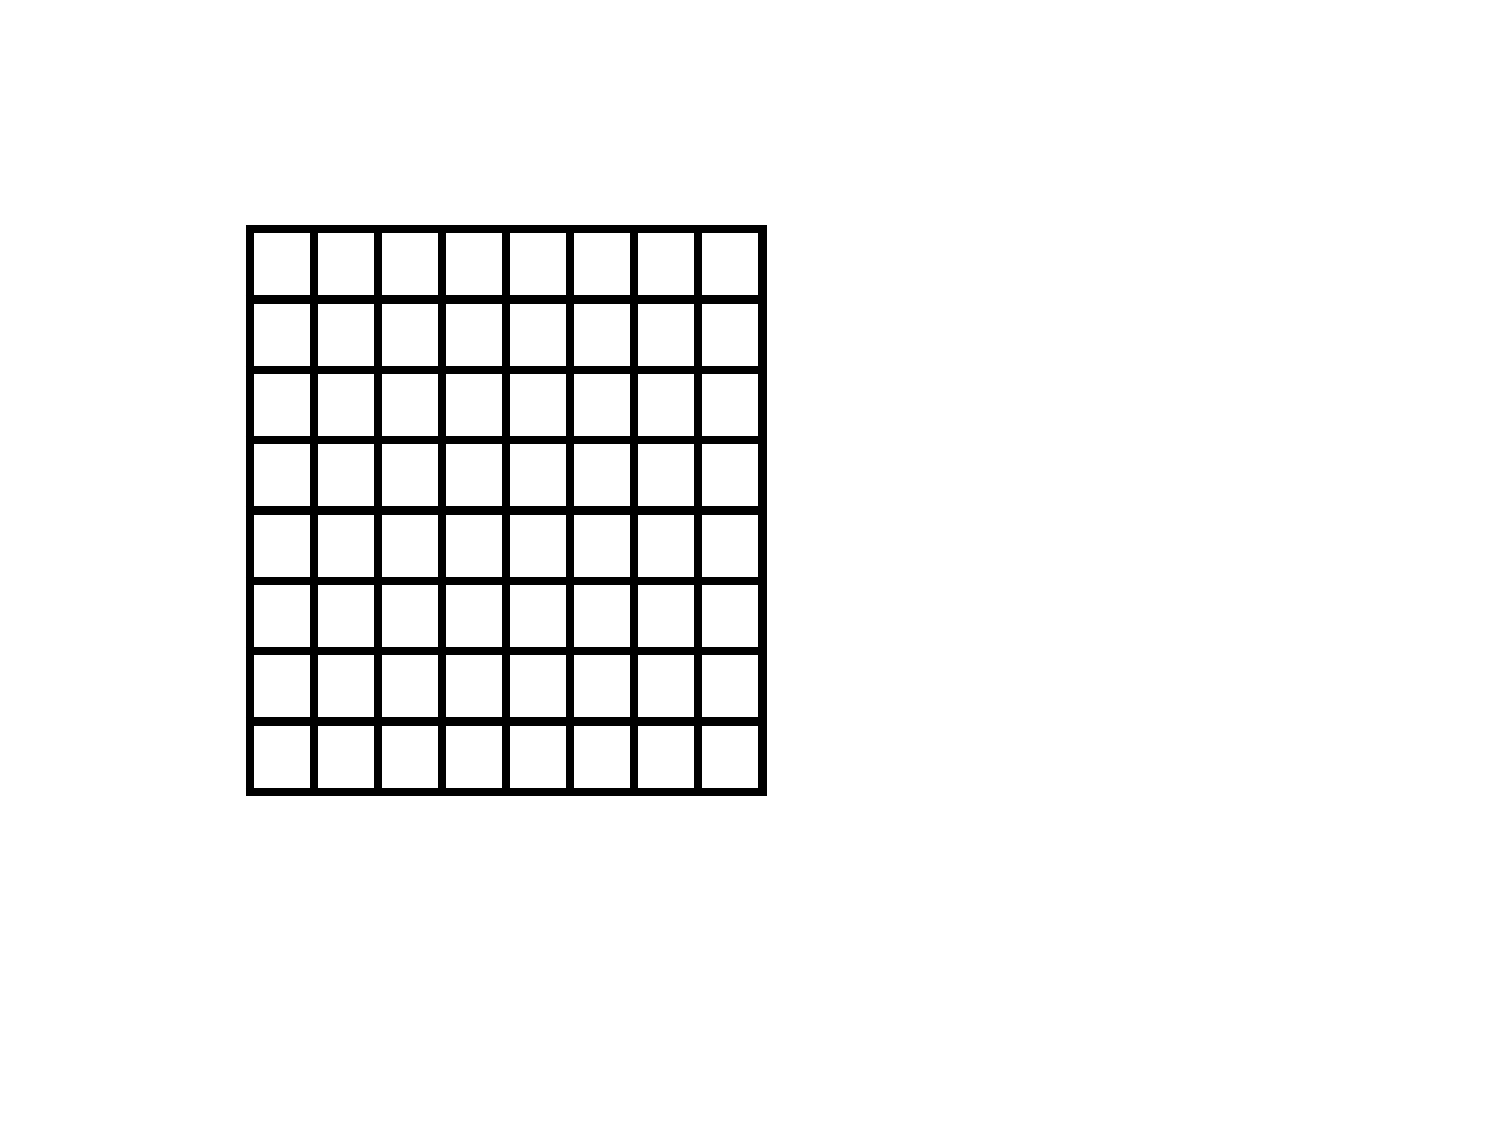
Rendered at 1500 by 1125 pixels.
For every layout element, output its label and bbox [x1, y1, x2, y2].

table_cell [318, 515, 374, 577]
table_cell [510, 726, 566, 788]
table_cell [510, 444, 566, 506]
table_cell [510, 655, 566, 717]
table_cell [638, 585, 694, 647]
table_header [510, 233, 566, 295]
table_cell [446, 726, 502, 788]
table_cell [318, 655, 374, 717]
table_cell [702, 726, 758, 788]
table_cell [254, 515, 310, 577]
table_header [574, 233, 630, 295]
table_cell [702, 304, 758, 366]
table_cell [702, 374, 758, 436]
table_cell [638, 655, 694, 717]
table_cell [318, 585, 374, 647]
table_cell [254, 726, 310, 788]
table_cell [382, 726, 438, 788]
table_cell [382, 444, 438, 506]
table_cell [446, 515, 502, 577]
table_cell [702, 585, 758, 647]
table_cell [254, 444, 310, 506]
table_cell [446, 444, 502, 506]
table_cell [574, 515, 630, 577]
table_cell [318, 444, 374, 506]
table_cell [382, 515, 438, 577]
table_header [254, 233, 310, 295]
table_cell [254, 374, 310, 436]
table_cell [638, 515, 694, 577]
table_cell [702, 655, 758, 717]
table_cell [702, 444, 758, 506]
table_cell [638, 374, 694, 436]
table_header [638, 233, 694, 295]
table_cell [510, 515, 566, 577]
table_cell [574, 444, 630, 506]
table_cell [638, 444, 694, 506]
table_cell [446, 655, 502, 717]
table_cell [318, 726, 374, 788]
table_cell [382, 655, 438, 717]
table_cell [254, 585, 310, 647]
table_cell [446, 585, 502, 647]
table_cell [574, 655, 630, 717]
table_cell [574, 726, 630, 788]
table_cell [638, 726, 694, 788]
table_cell [574, 585, 630, 647]
table_cell [574, 374, 630, 436]
table_header [446, 233, 502, 295]
table_header [702, 233, 758, 295]
table_cell [574, 304, 630, 366]
table_cell [510, 374, 566, 436]
table_cell [318, 304, 374, 366]
table_cell [510, 585, 566, 647]
table_header [318, 233, 374, 295]
table_cell [510, 304, 566, 366]
table_cell [254, 655, 310, 717]
table_cell [446, 374, 502, 436]
table_cell [702, 515, 758, 577]
table_cell [318, 374, 374, 436]
table_cell [254, 304, 310, 366]
table_cell [446, 304, 502, 366]
table_cell [638, 304, 694, 366]
table_header [382, 233, 438, 295]
table_cell [382, 304, 438, 366]
table_cell [382, 374, 438, 436]
table_cell [382, 585, 438, 647]
